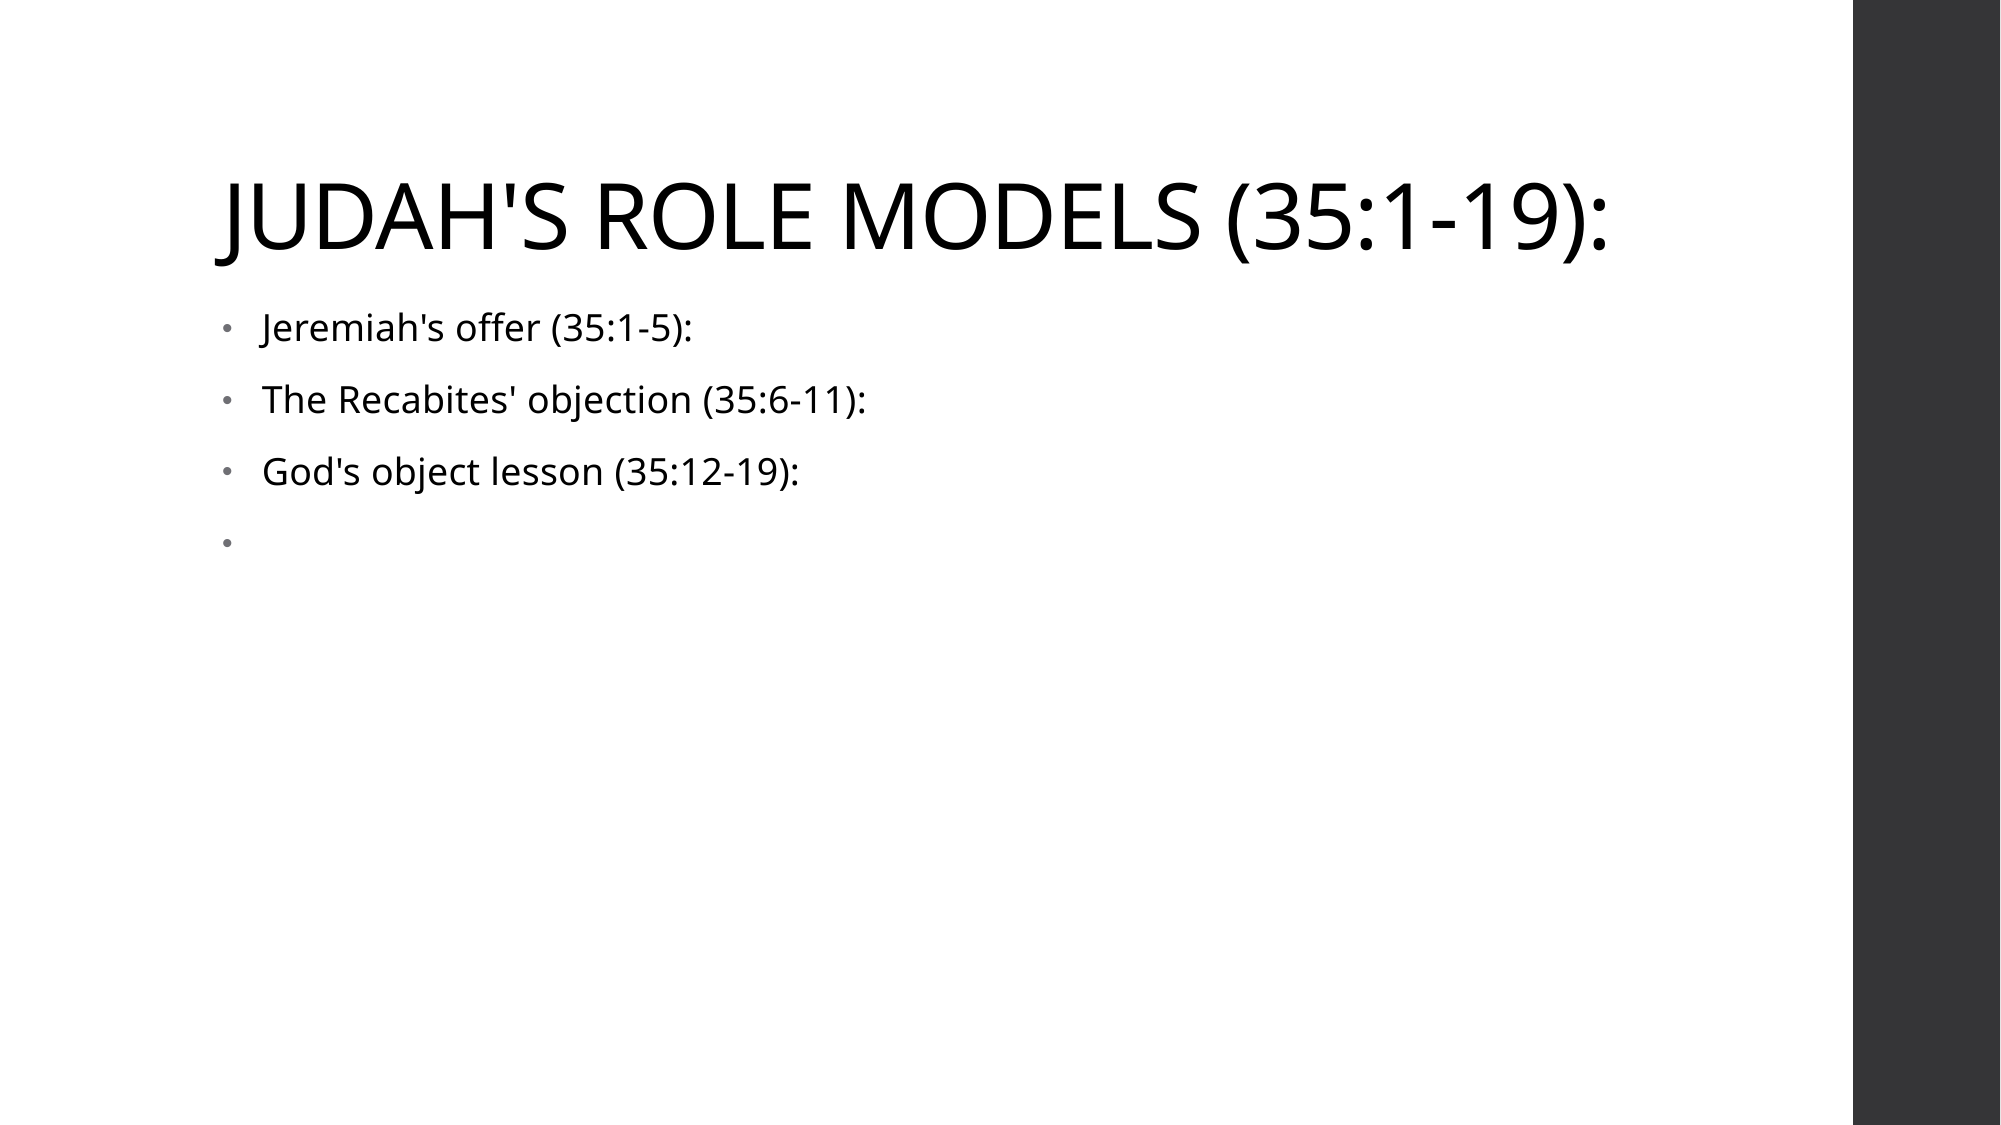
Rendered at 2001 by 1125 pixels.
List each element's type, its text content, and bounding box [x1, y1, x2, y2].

title JUDAH'S ROLE MODELS (35:1-19): [206, 60, 1797, 278]
list Jeremiah's offer (35:1-5): The Recabites' objection (35:6-11): God's object lesson (35:12-19): [206, 299, 1617, 1014]
